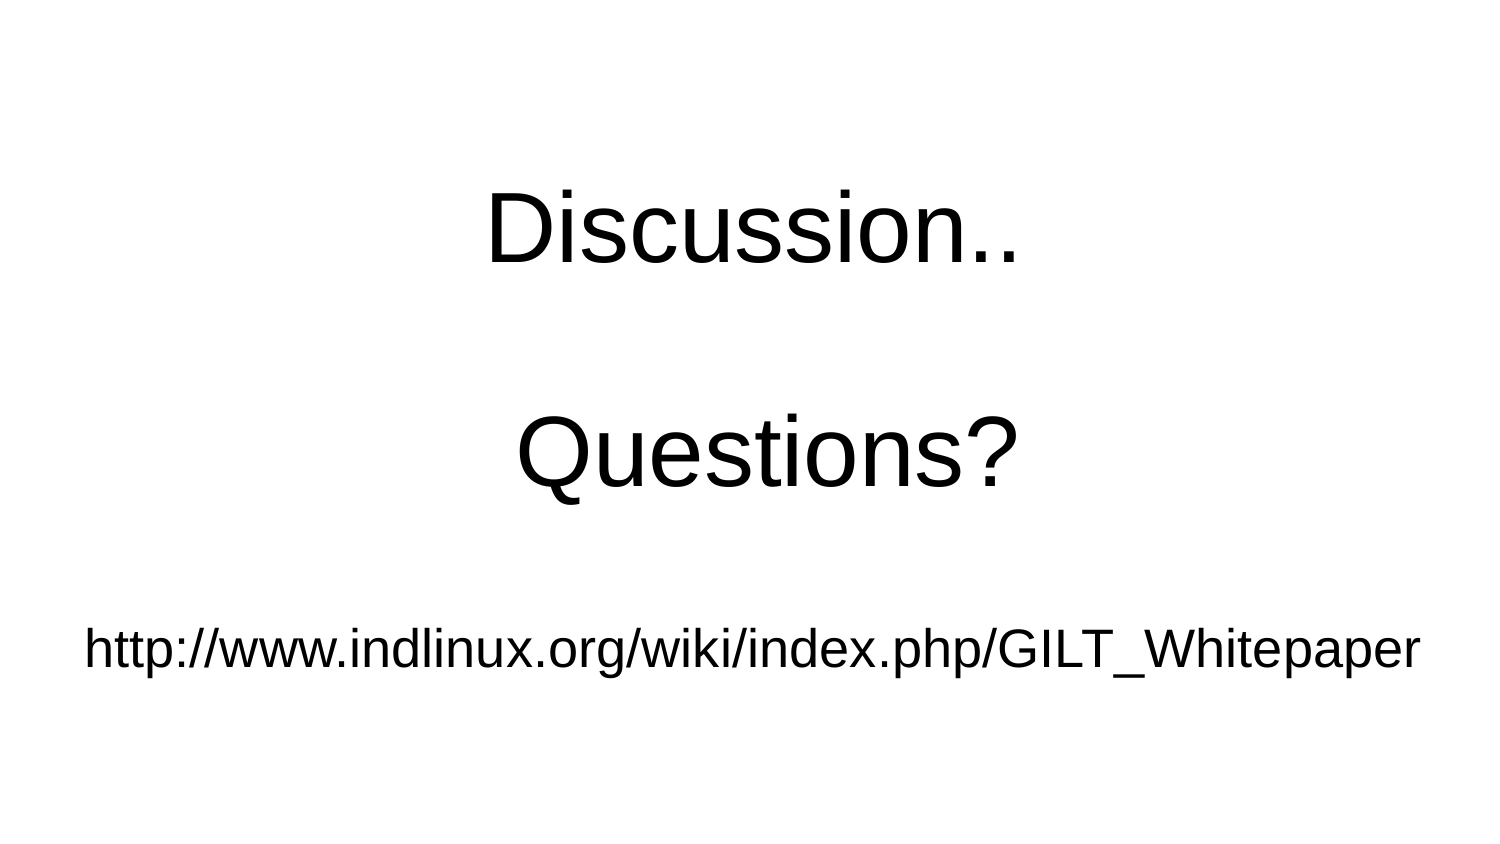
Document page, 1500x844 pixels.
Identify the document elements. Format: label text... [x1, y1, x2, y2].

title Discussion.. Questions? http://www.indlinux.org/wiki/index.php/GILT_Whitepaper [79, 171, 1430, 680]
